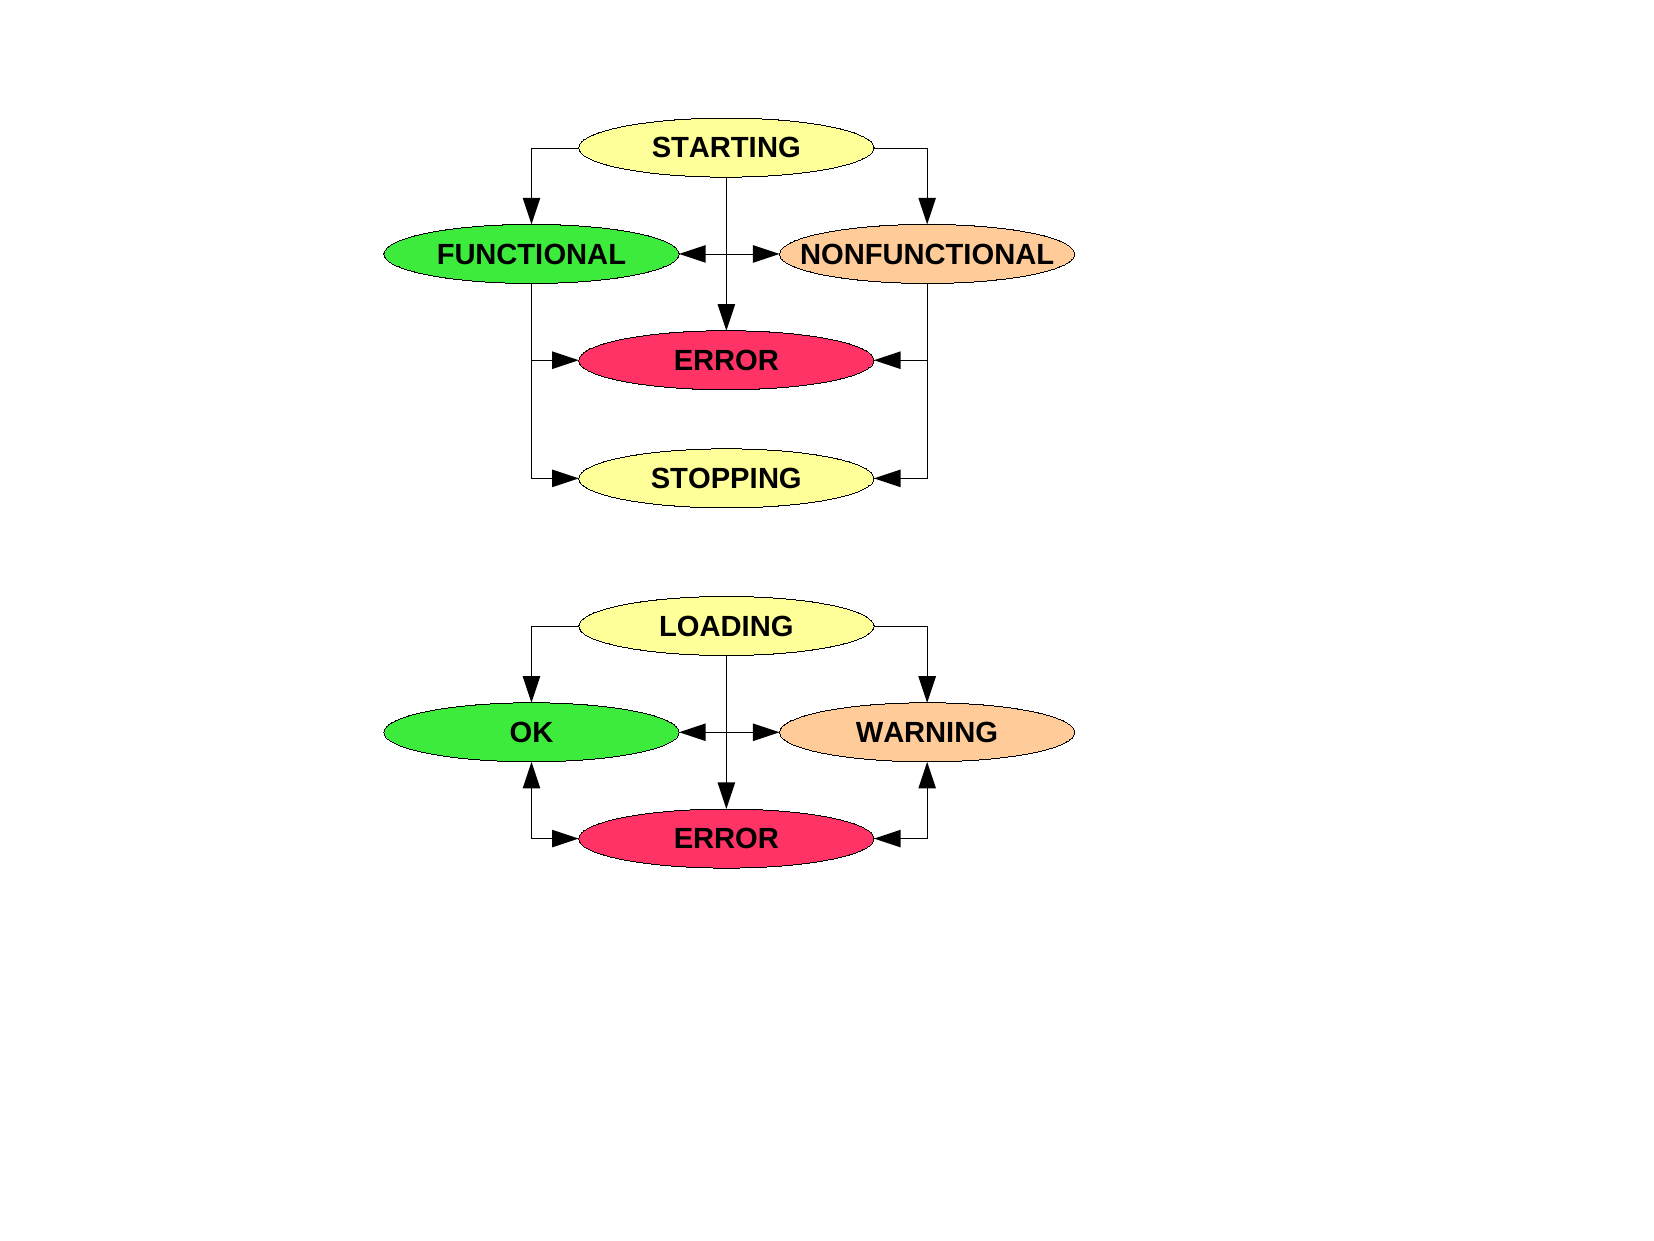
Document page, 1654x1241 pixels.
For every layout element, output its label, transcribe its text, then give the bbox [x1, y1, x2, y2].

text_box FUNCTIONAL [383, 224, 679, 284]
text_box ERROR [578, 330, 874, 390]
text_box NONFUNCTIONAL [779, 224, 1075, 284]
text_box WARNING [779, 702, 1075, 762]
text_box LOADING [578, 596, 875, 656]
text_box STOPPING [578, 448, 874, 508]
text_box STARTING [578, 118, 875, 178]
text_box OK [383, 702, 679, 762]
text_box ERROR [578, 809, 874, 869]
